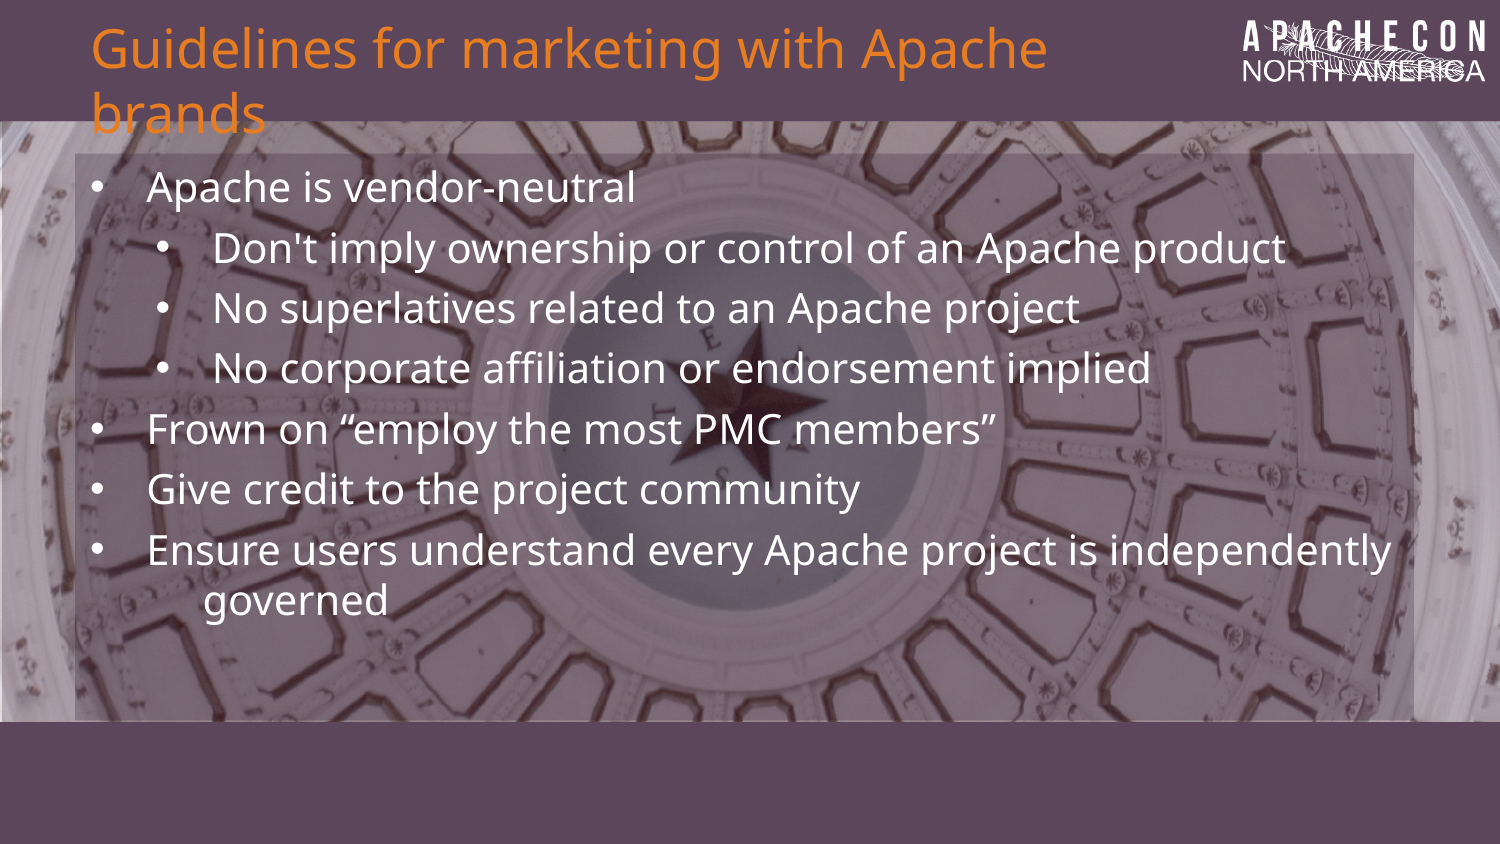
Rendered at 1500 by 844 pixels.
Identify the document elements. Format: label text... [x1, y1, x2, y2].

picture [0, 0, 1500, 844]
text_box Apache is vendor-neutral Don't imply ownership or control of an Apache product No superlatives related to an Apache project No corporate affiliation or endorsement implied Frown on “employ the most PMC members” Give credit to the project community Ensure users understand every Apache project is independently governed [75, 153, 1415, 721]
text_box Guidelines for marketing with Apache brands [75, 6, 1182, 107]
